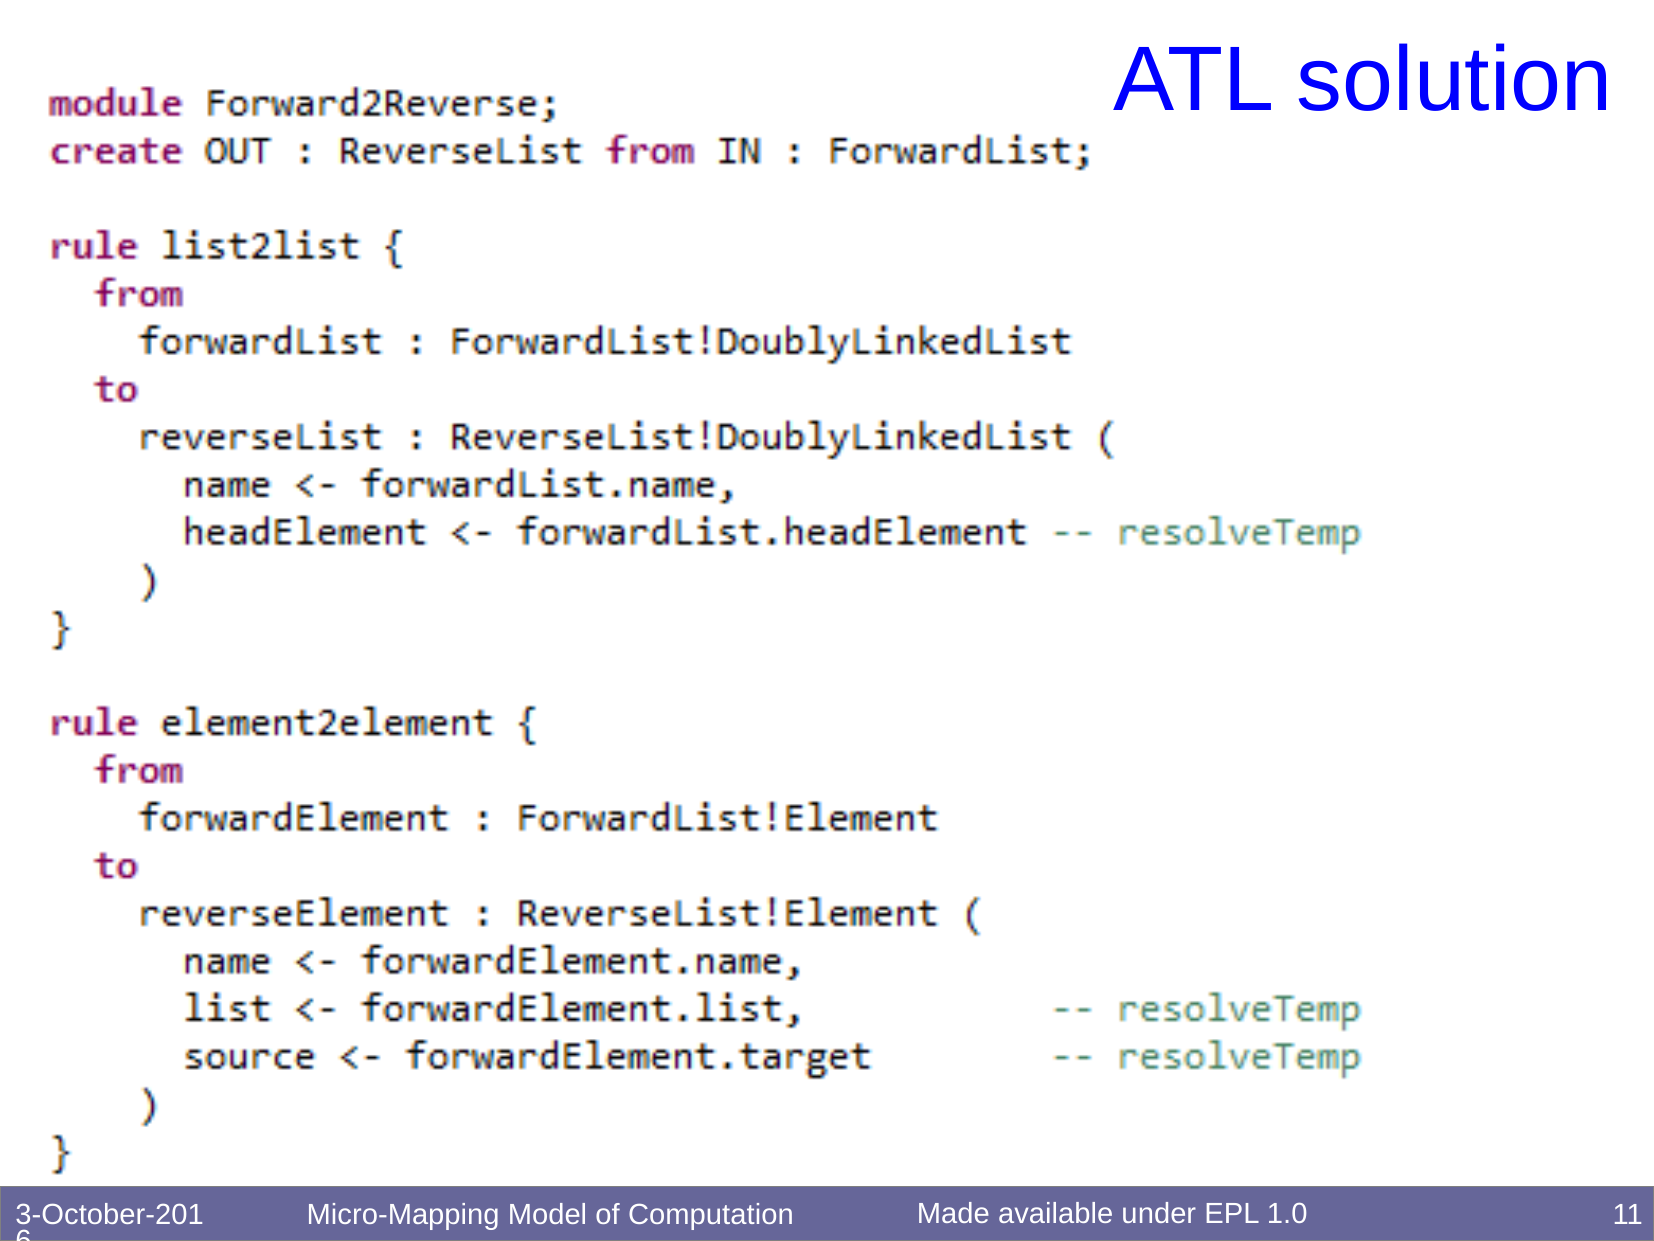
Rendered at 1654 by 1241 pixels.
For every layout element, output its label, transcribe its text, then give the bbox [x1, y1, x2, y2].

title ATL solution [1111, 27, 1616, 131]
picture [44, 85, 1372, 1181]
